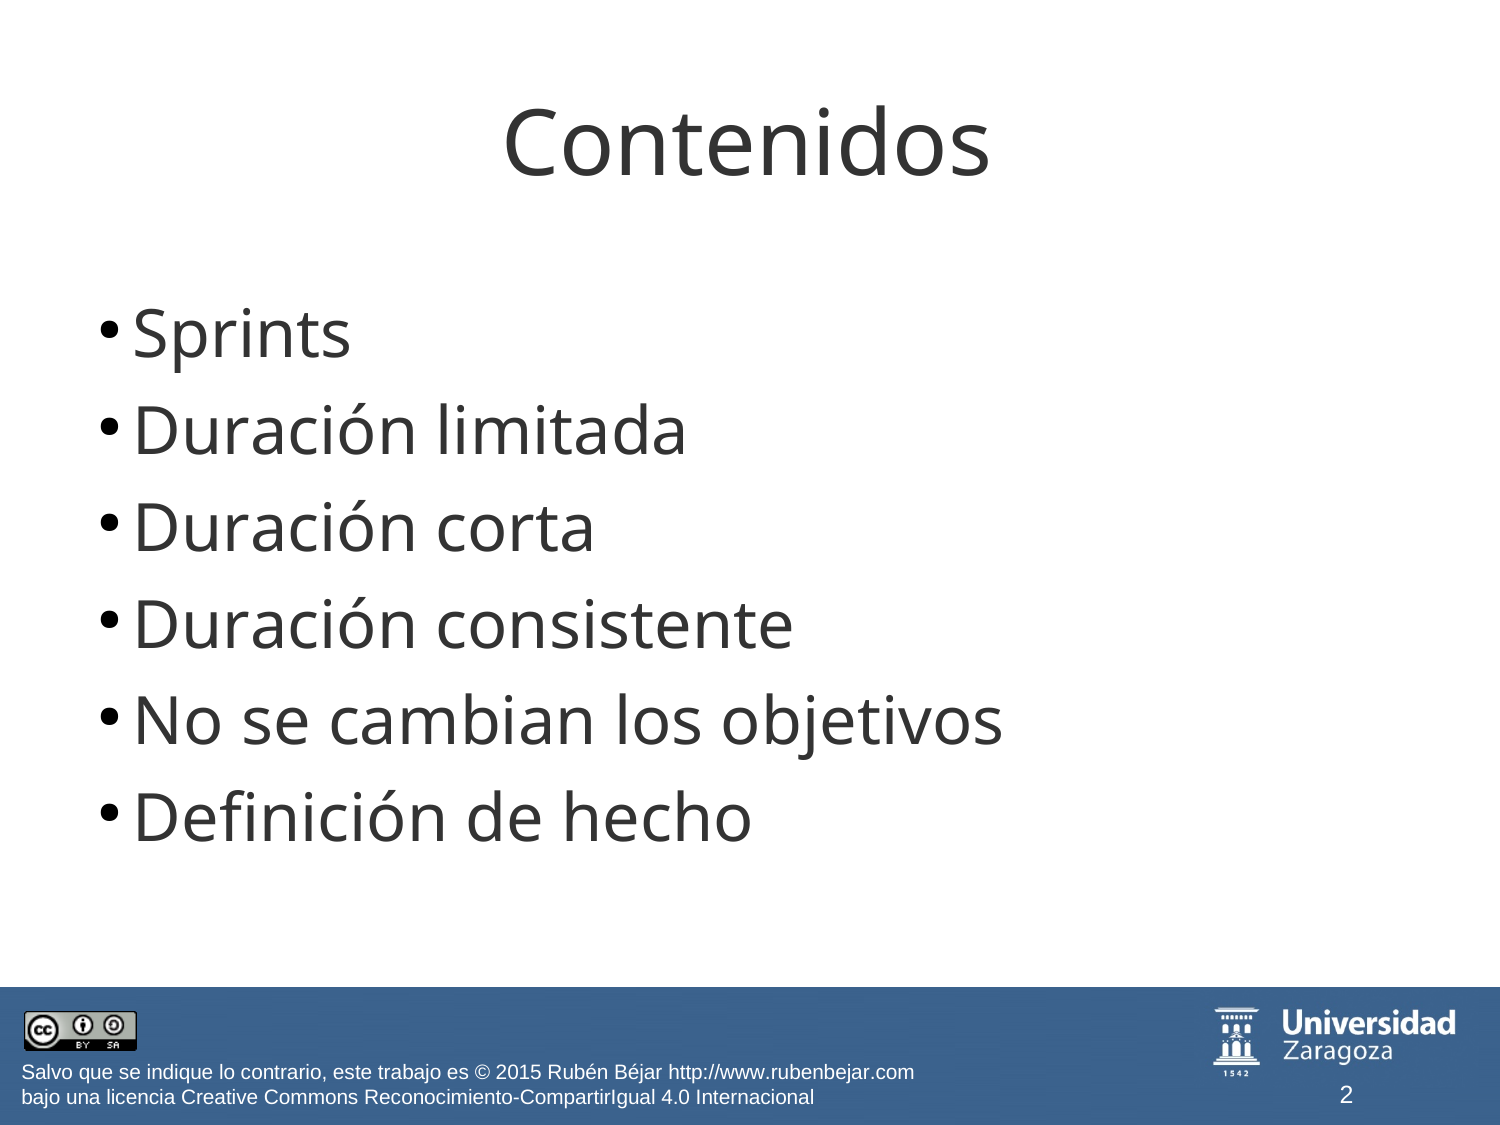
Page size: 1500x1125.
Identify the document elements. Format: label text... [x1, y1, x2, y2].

list Sprints Duración limitada Duración corta Duración consistente No se cambian los objetivos Definición de hecho [82, 283, 1418, 957]
picture [0, 987, 1500, 1125]
title Contenidos [74, 21, 1420, 257]
